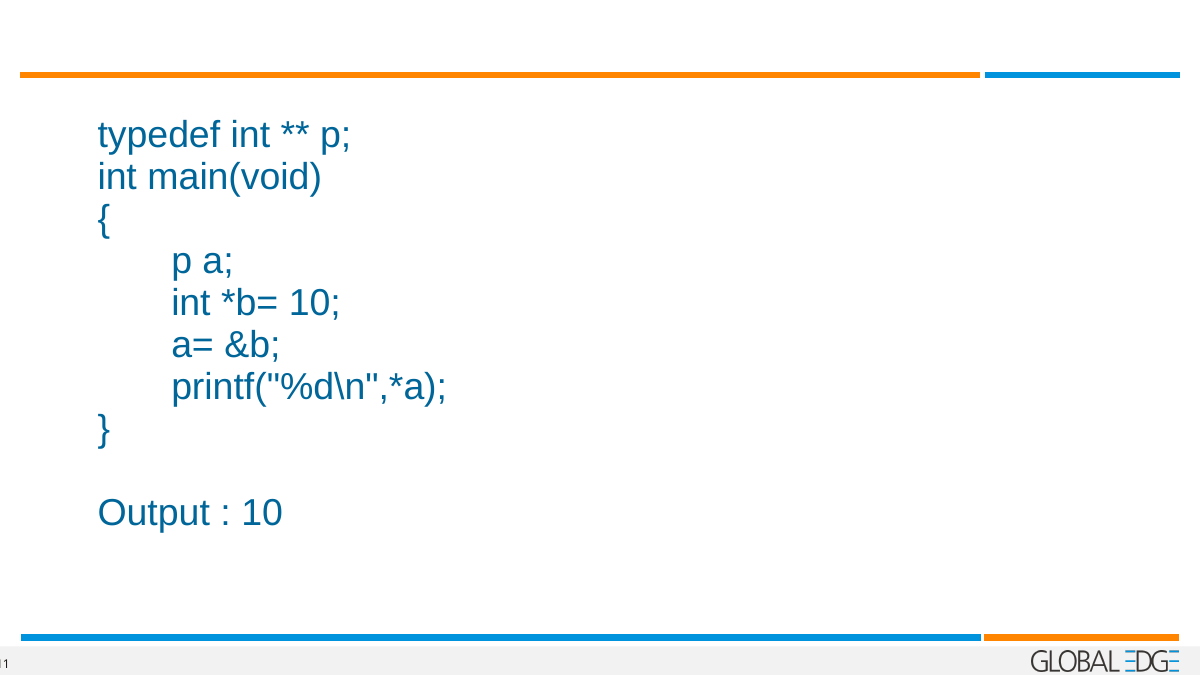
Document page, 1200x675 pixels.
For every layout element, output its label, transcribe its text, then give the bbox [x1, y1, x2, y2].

text_box typedef int ** p; int main(void) { p a; int *b= 10; a= &b; printf("%d\n",*a); } Output : 10 [82, 106, 793, 620]
picture [1031, 650, 1179, 672]
